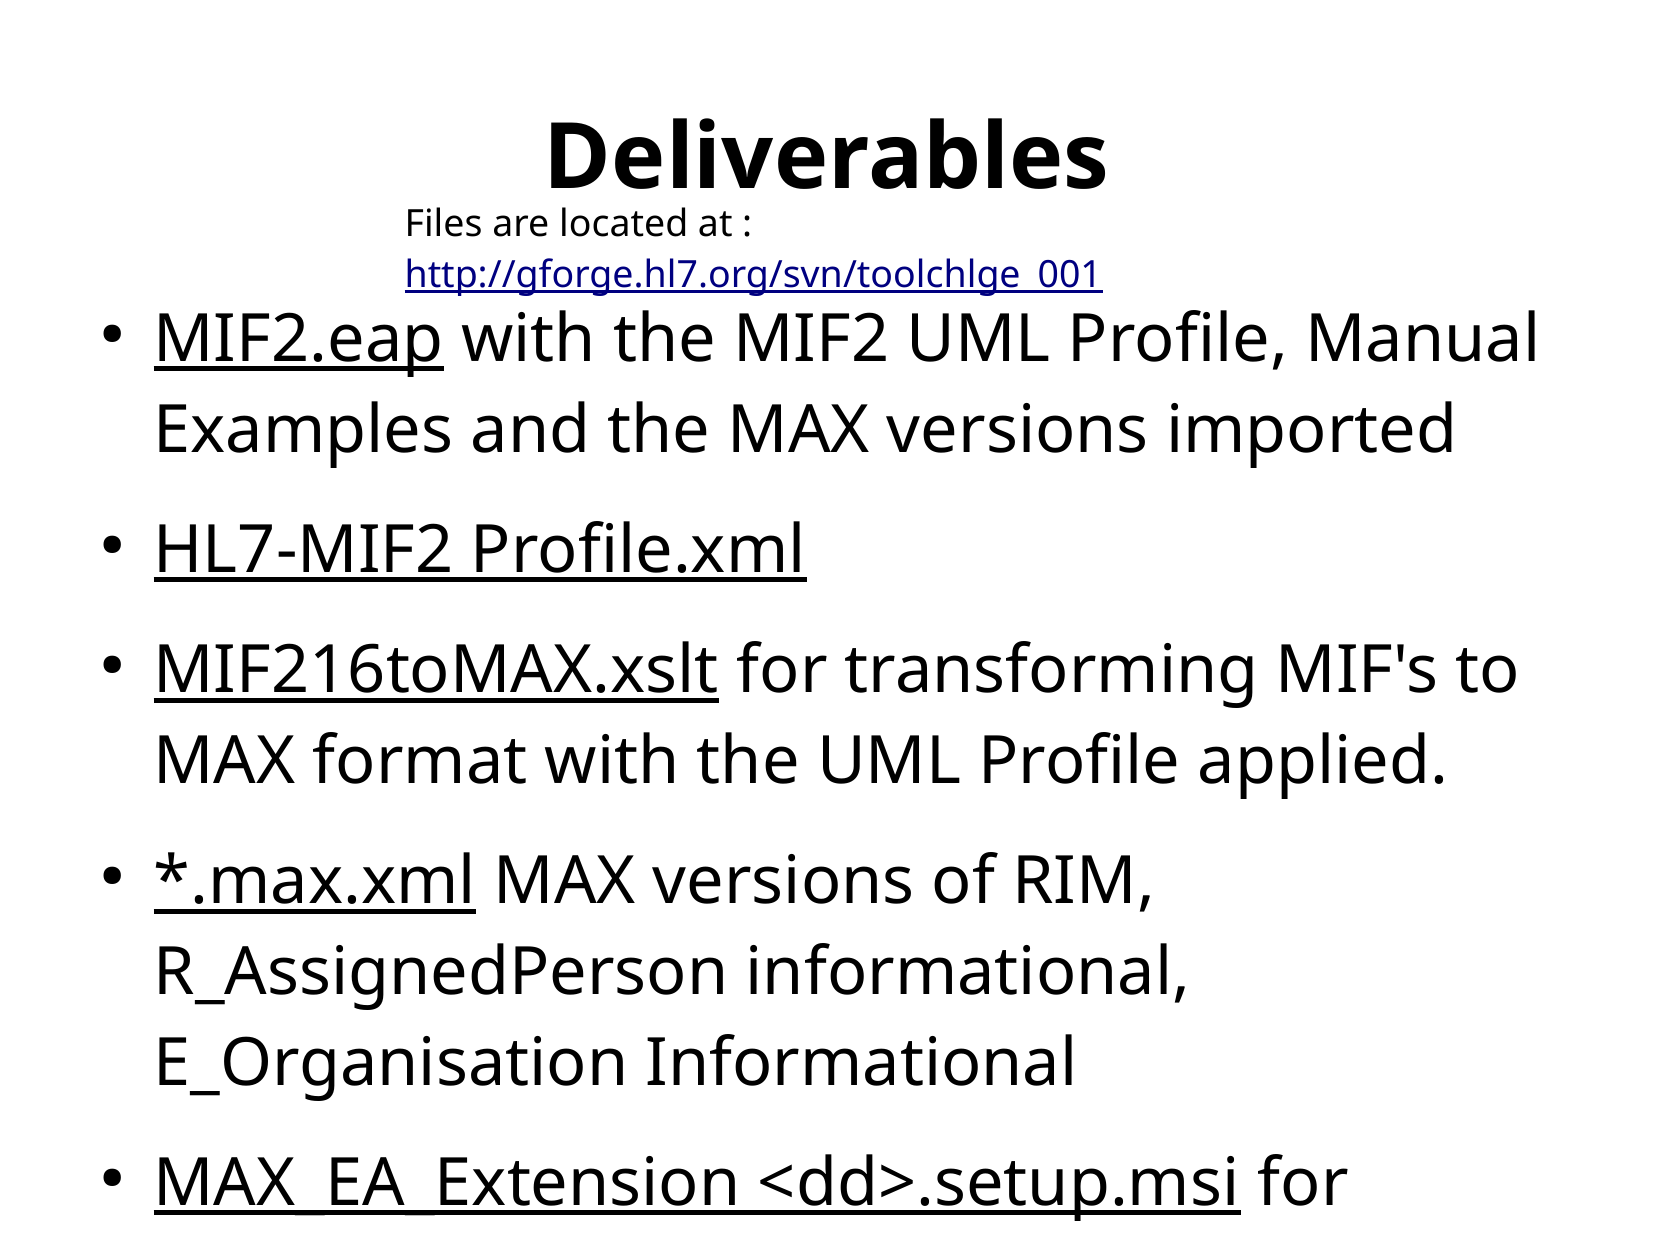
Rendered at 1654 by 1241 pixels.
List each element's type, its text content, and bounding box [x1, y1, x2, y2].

text_box Files are located at : http://gforge.hl7.org/svn/toolchlge_001 [389, 188, 1323, 250]
list MIF2.eap with the MIF2 UML Profile, Manual Examples and the MAX versions imported HL7-MIF2 Profile.xml MIF216toMAX.xslt for transforming MIF's to MAX format with the UML Profile applied. *.max.xml MAX versions of RIM, R_AssignedPerson informational, E_Organisation Informational MAX_EA_Extension <dd>.setup.msi for importing the MAX files into EA [82, 290, 1571, 1131]
title Deliverables [82, 49, 1571, 257]
